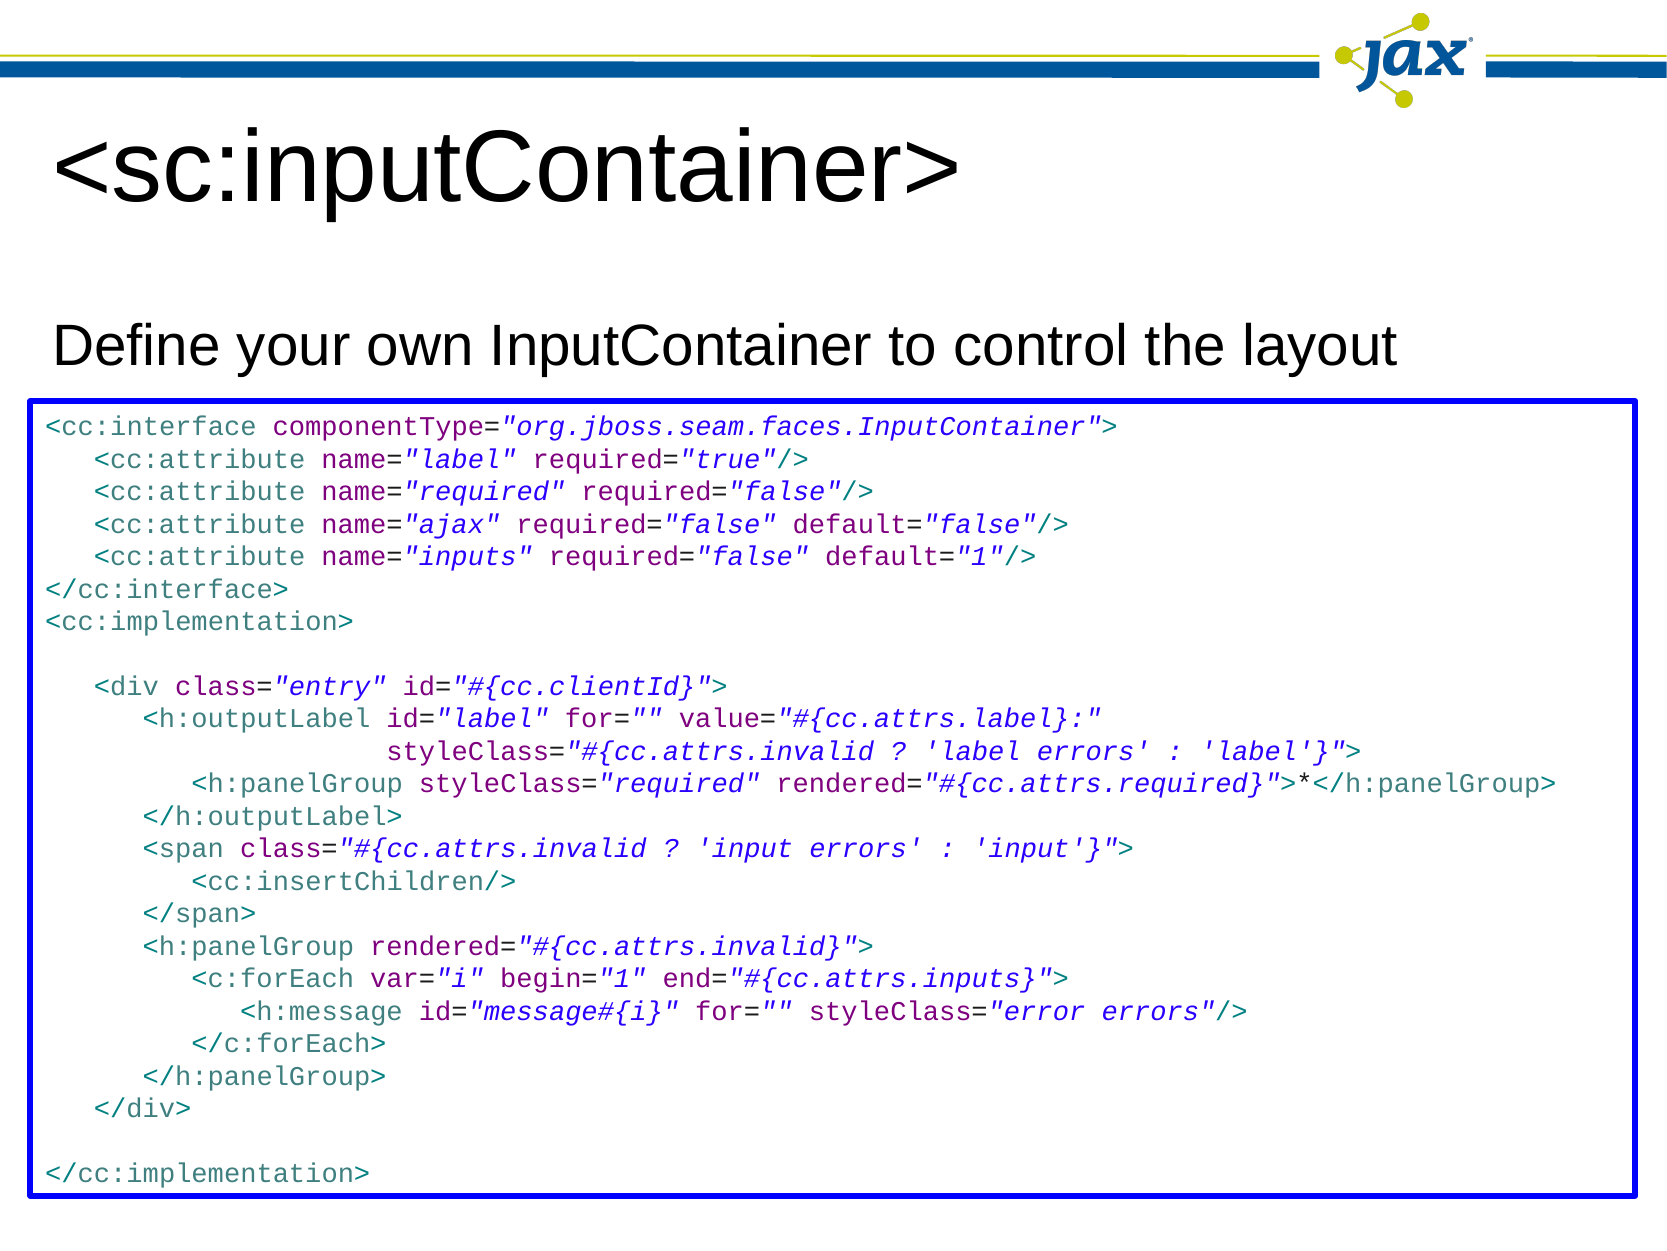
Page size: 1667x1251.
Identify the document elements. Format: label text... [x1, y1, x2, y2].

picture [1335, 13, 1473, 91]
list Define your own InputContainer to control the layout [37, 300, 1613, 1126]
text_box <cc:interface componentType="org.jboss.seam.faces.InputContainer"> <cc:attribute name="label" required="true"/> <cc:attribute name="required" required="false"/> <cc:attribute name="ajax" required="false" default="false"/> <cc:attribute name="inputs" required="false" default="1"/> </cc:interface> <cc:implementation> <div class="entry" id="#{cc.clientId}"> <h:outputLabel id="label" for="" value="#{cc.attrs.label}:" styleClass="#{cc.attrs.invalid ? 'label errors' : 'label'}"> <h:panelGroup styleClass="required" rendered="#{cc.attrs.required}">*</h:panelGroup> </h:outputLabel> <span class="#{cc.attrs.invalid ? 'input errors' : 'input'}"> <cc:insertChildren/> </span> <h:panelGroup rendered="#{cc.attrs.invalid}"> <c:forEach var="i" begin="1" end="#{cc.attrs.inputs}"> <h:message id="message#{i}" for="" styleClass="error errors"/> </c:forEach> </h:panelGroup> </div> </cc:implementation> [30, 401, 1636, 1196]
title <sc:inputContainer> [37, 91, 1651, 230]
